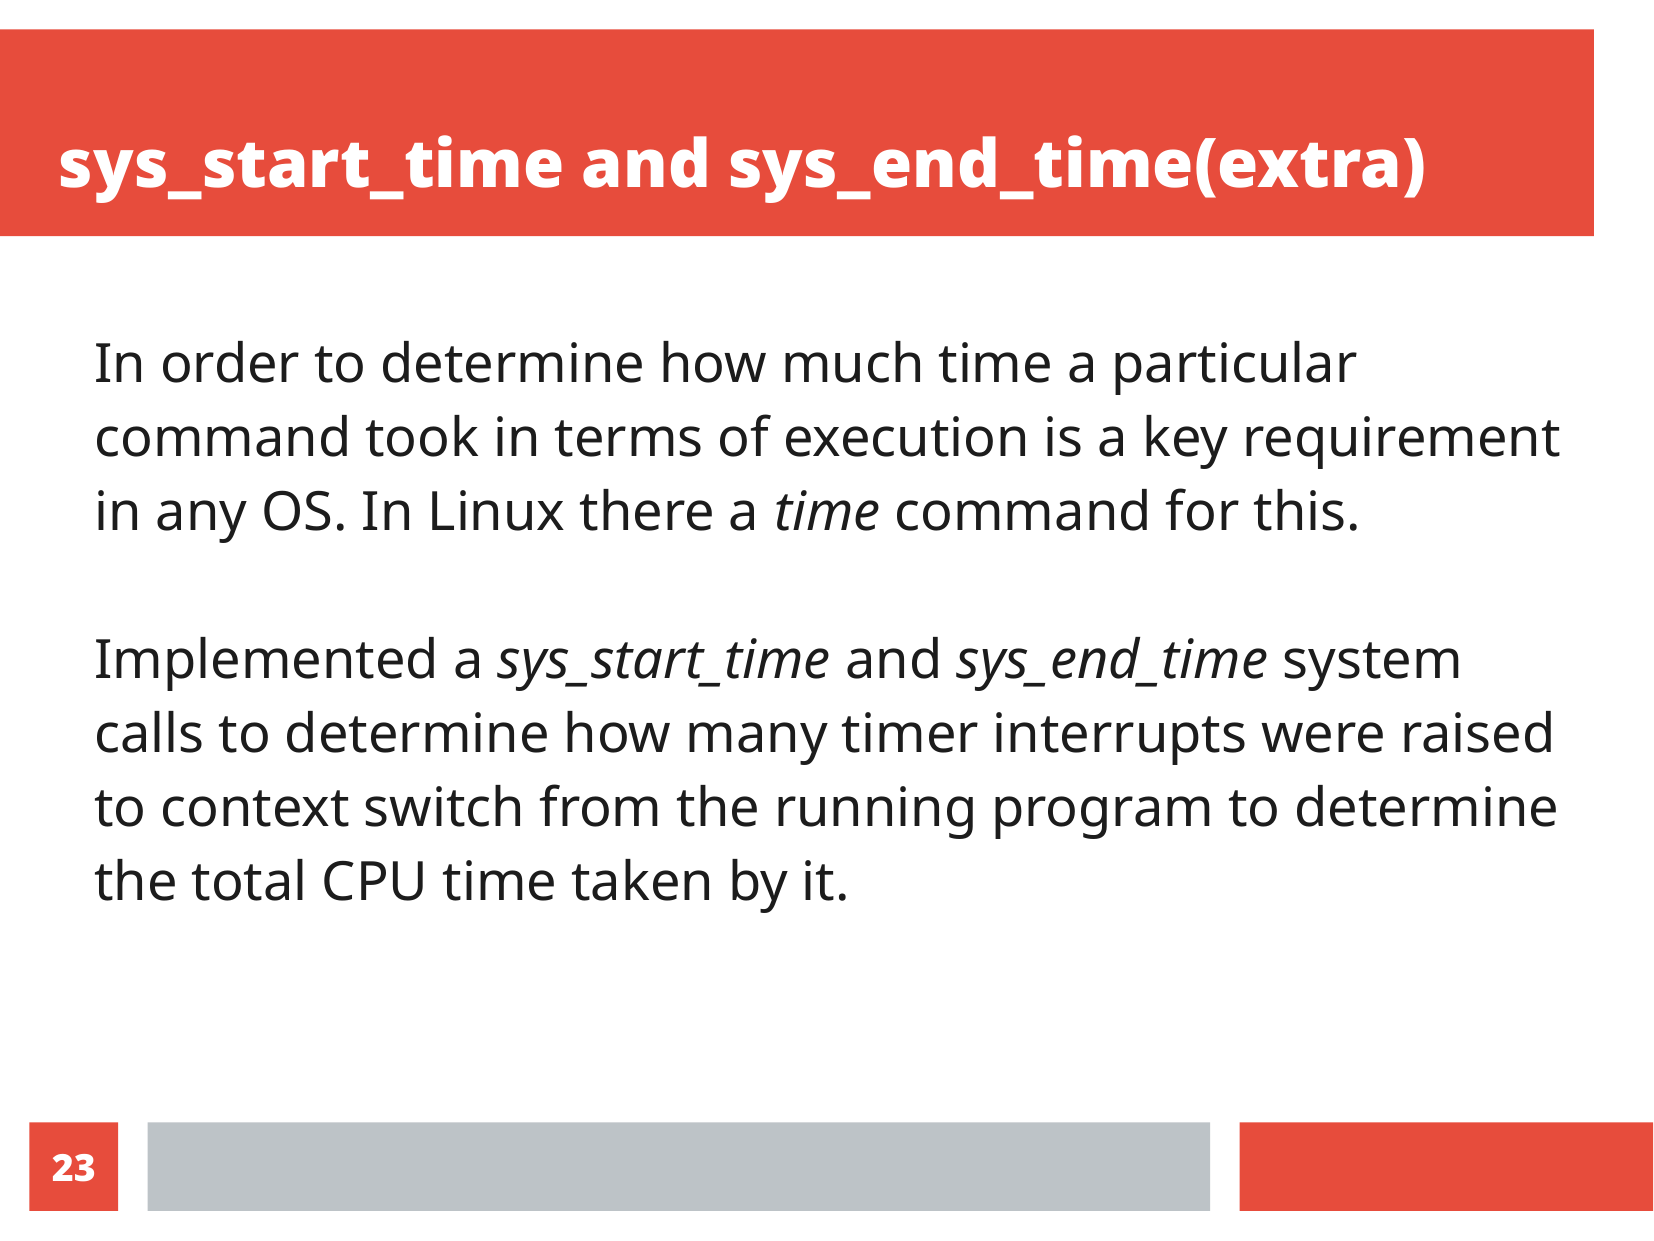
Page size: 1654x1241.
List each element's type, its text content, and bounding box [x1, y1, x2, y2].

title sys_start_time and sys_end_time(extra) [58, 59, 1594, 207]
subtitle In order to determine how much time a particular command took in terms of execution is a key requirement in any OS. In Linux there a time command for this. Implemented a sys_start_time and sys_end_time system calls to determine how many timer interrupts were raised to context switch from the running program to determine the total CPU time taken by it. [58, 324, 1565, 1093]
